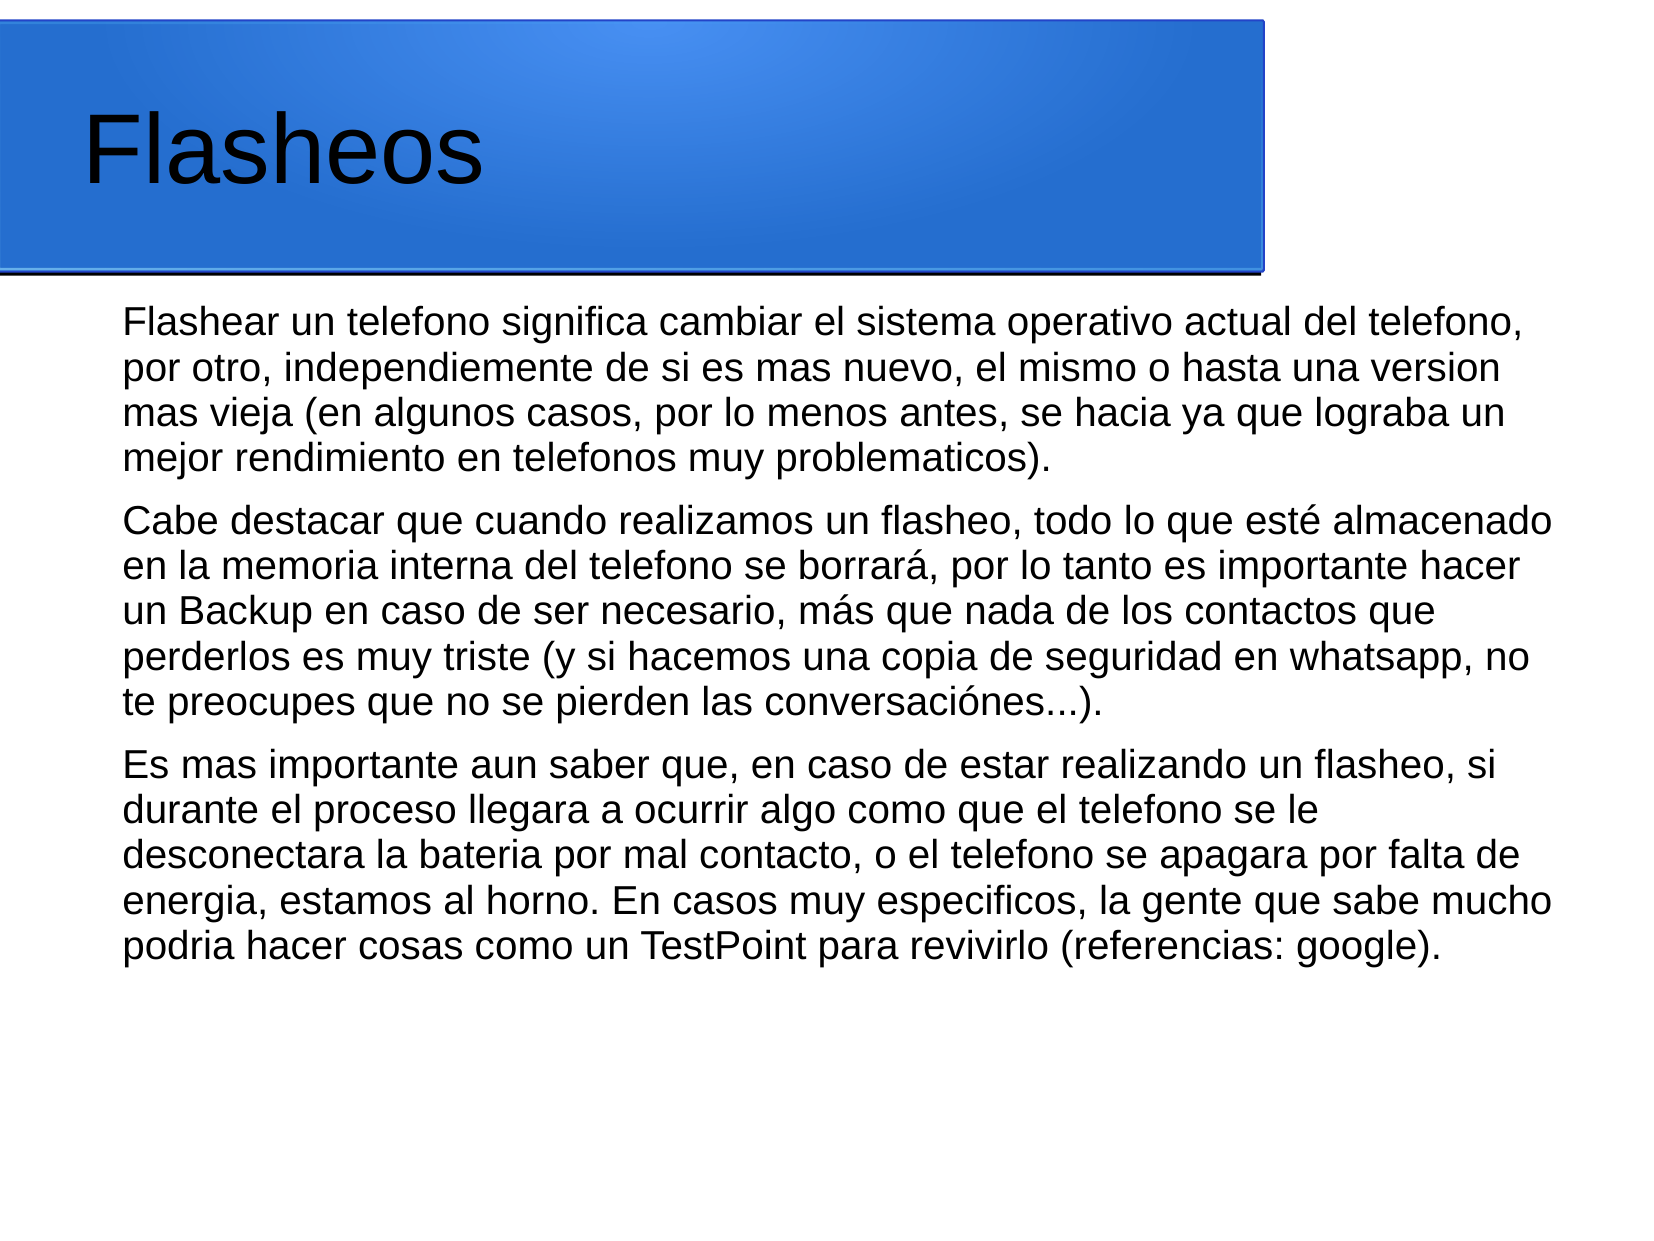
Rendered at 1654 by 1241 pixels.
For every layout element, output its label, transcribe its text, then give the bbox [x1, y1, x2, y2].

list Flashear un telefono significa cambiar el sistema operativo actual del telefono, por otro, independiemente de si es mas nuevo, el mismo o hasta una version mas vieja (en algunos casos, por lo menos antes, se hacia ya que lograba un mejor rendimiento en telefonos muy problematicos). Cabe destacar que cuando realizamos un flasheo, todo lo que esté almacenado en la memoria interna del telefono se borrará, por lo tanto es importante hacer un Backup en caso de ser necesario, más que nada de los contactos que perderlos es muy triste (y si hacemos una copia de seguridad en whatsapp, no te preocupes que no se pierden las conversaciónes...). Es mas importante aun saber que, en caso de estar realizando un flasheo, si durante el proceso llegara a ocurrir algo como que el telefono se le desconectara la bateria por mal contacto, o el telefono se apagara por falta de energia, estamos al horno. En casos muy especificos, la gente que sabe mucho podria hacer cosas como un TestPoint para revivirlo (referencias: google). [82, 299, 1571, 1019]
title Flasheos [82, 47, 1235, 252]
